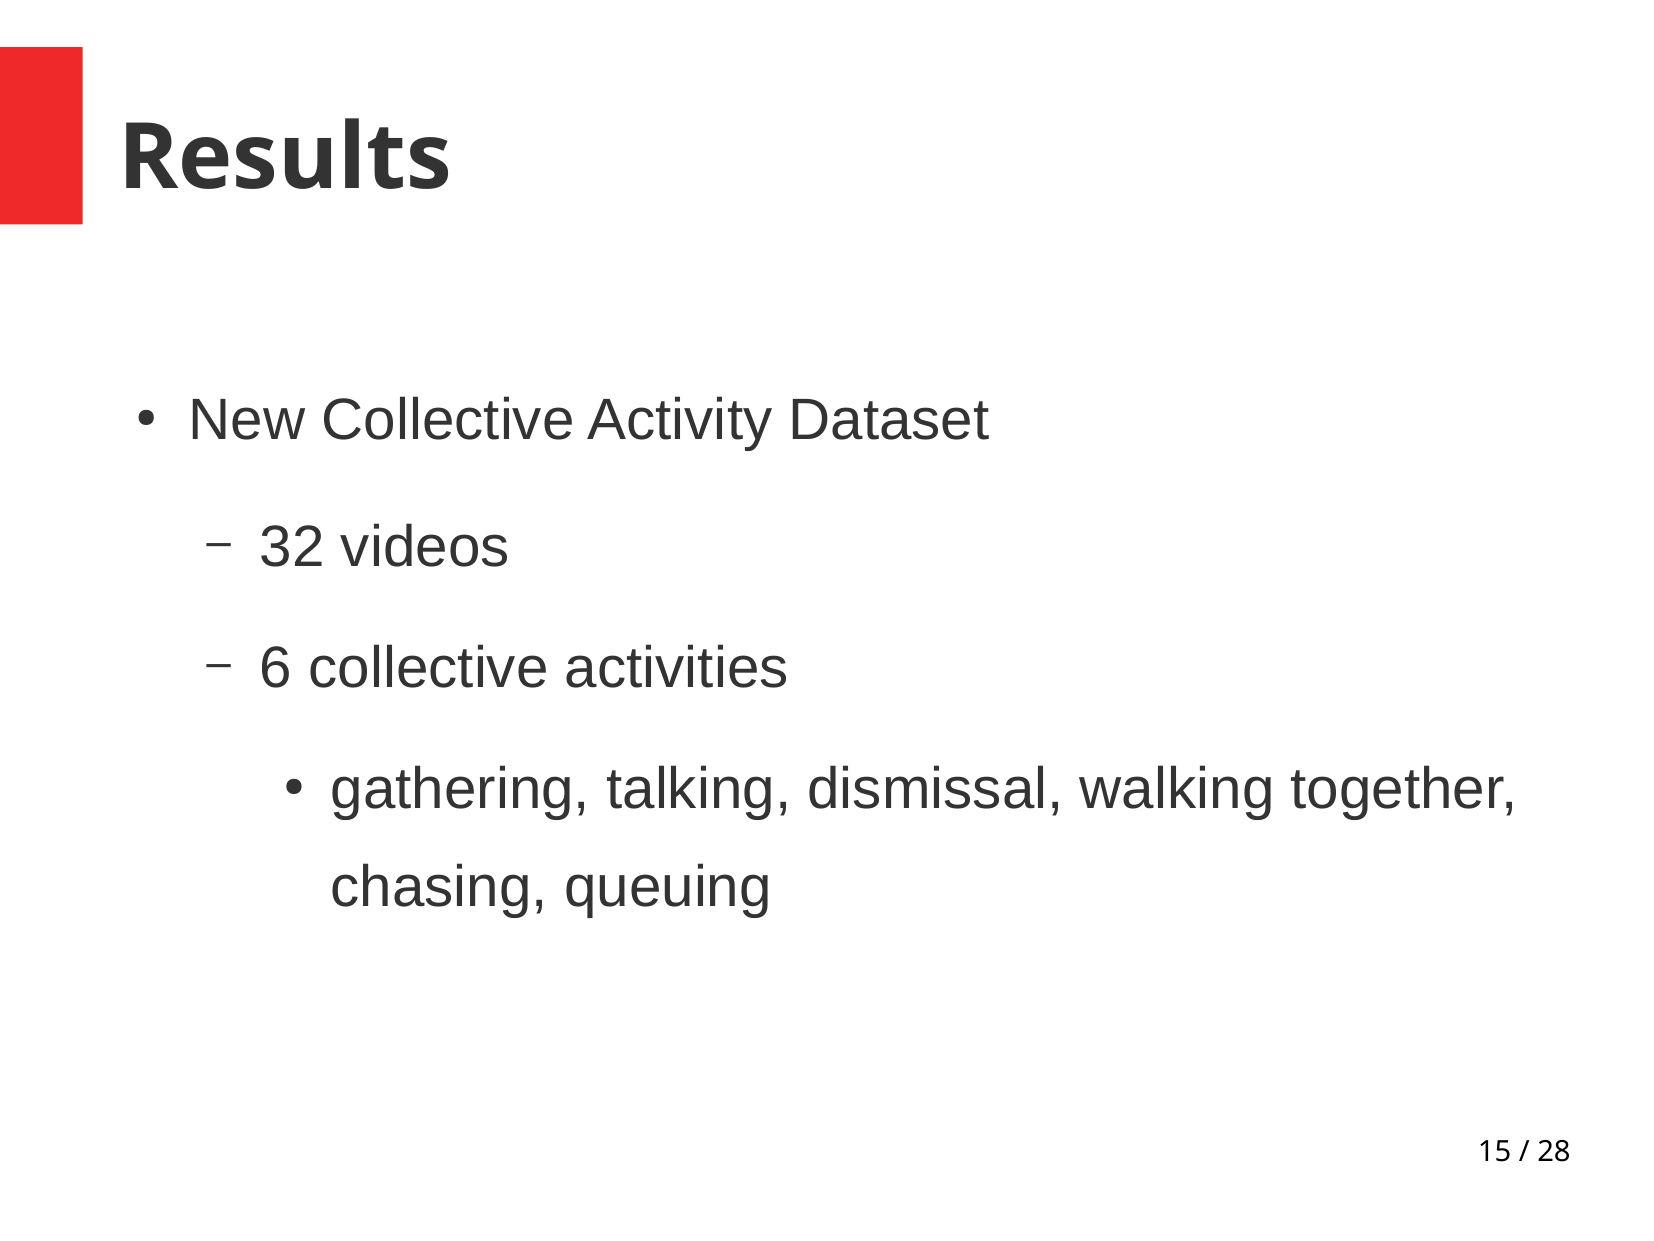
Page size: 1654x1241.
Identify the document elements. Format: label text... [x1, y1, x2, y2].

title Results [118, 49, 1571, 257]
list New Collective Activity Dataset 32 videos 6 collective activities gathering, talking, dismissal, walking together, chasing, queuing [118, 354, 1536, 1074]
